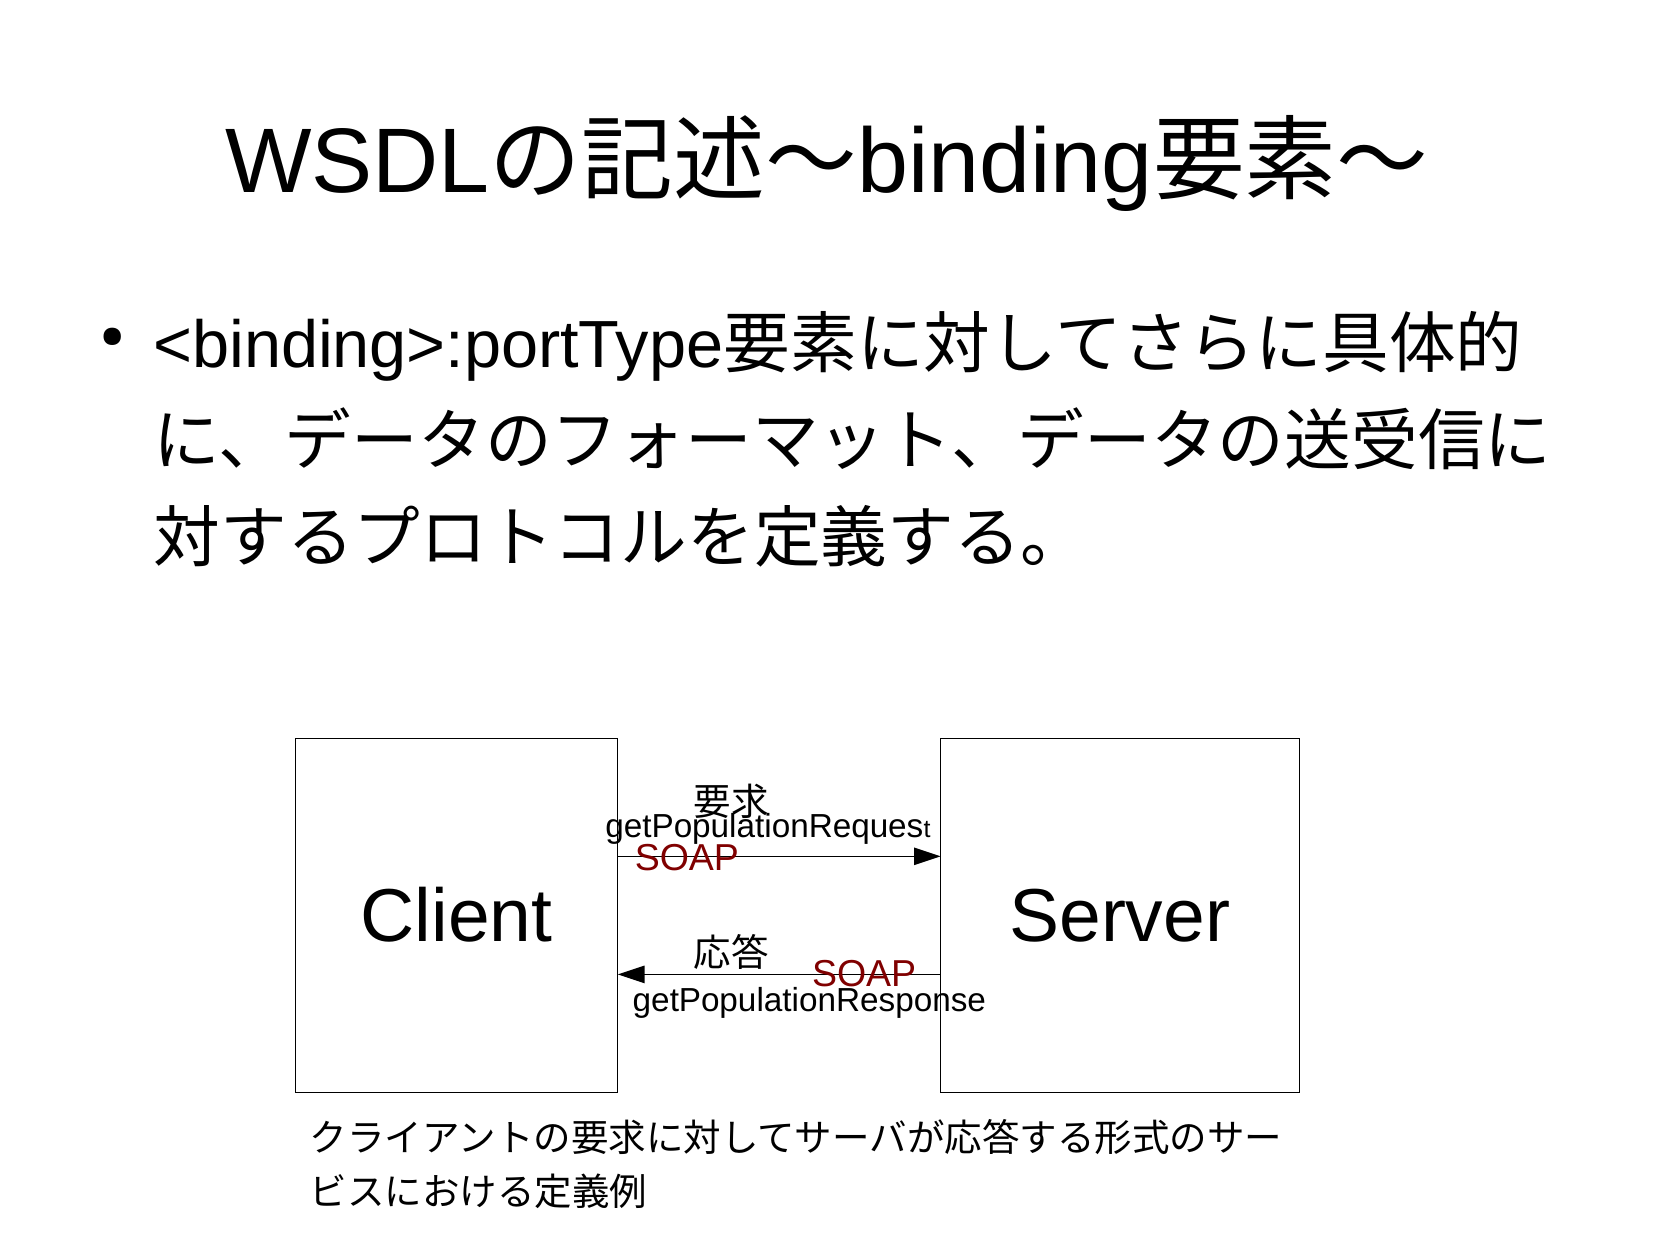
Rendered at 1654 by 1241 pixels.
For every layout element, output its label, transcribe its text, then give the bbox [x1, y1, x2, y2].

text_box Server [940, 738, 1300, 1093]
list <binding>:portType要素に対してさらに具体的に、データのフォーマット、データの送受信に対するプロトコルを定義する。 [82, 290, 1571, 1109]
text_box getPopulationResponse [617, 974, 1013, 1061]
text_box getPopulationRequest [590, 800, 950, 886]
text_box 要求 [679, 764, 886, 827]
text_box 応答 [679, 915, 827, 978]
text_box SOAP [620, 829, 798, 886]
title WSDLの記述～binding要素～ [82, 49, 1571, 257]
text_box Client [295, 738, 618, 1093]
text_box SOAP [797, 944, 975, 1002]
text_box クライアントの要求に対してサーバが応答する形式のサービスにおける定義例 [295, 1100, 1329, 1211]
